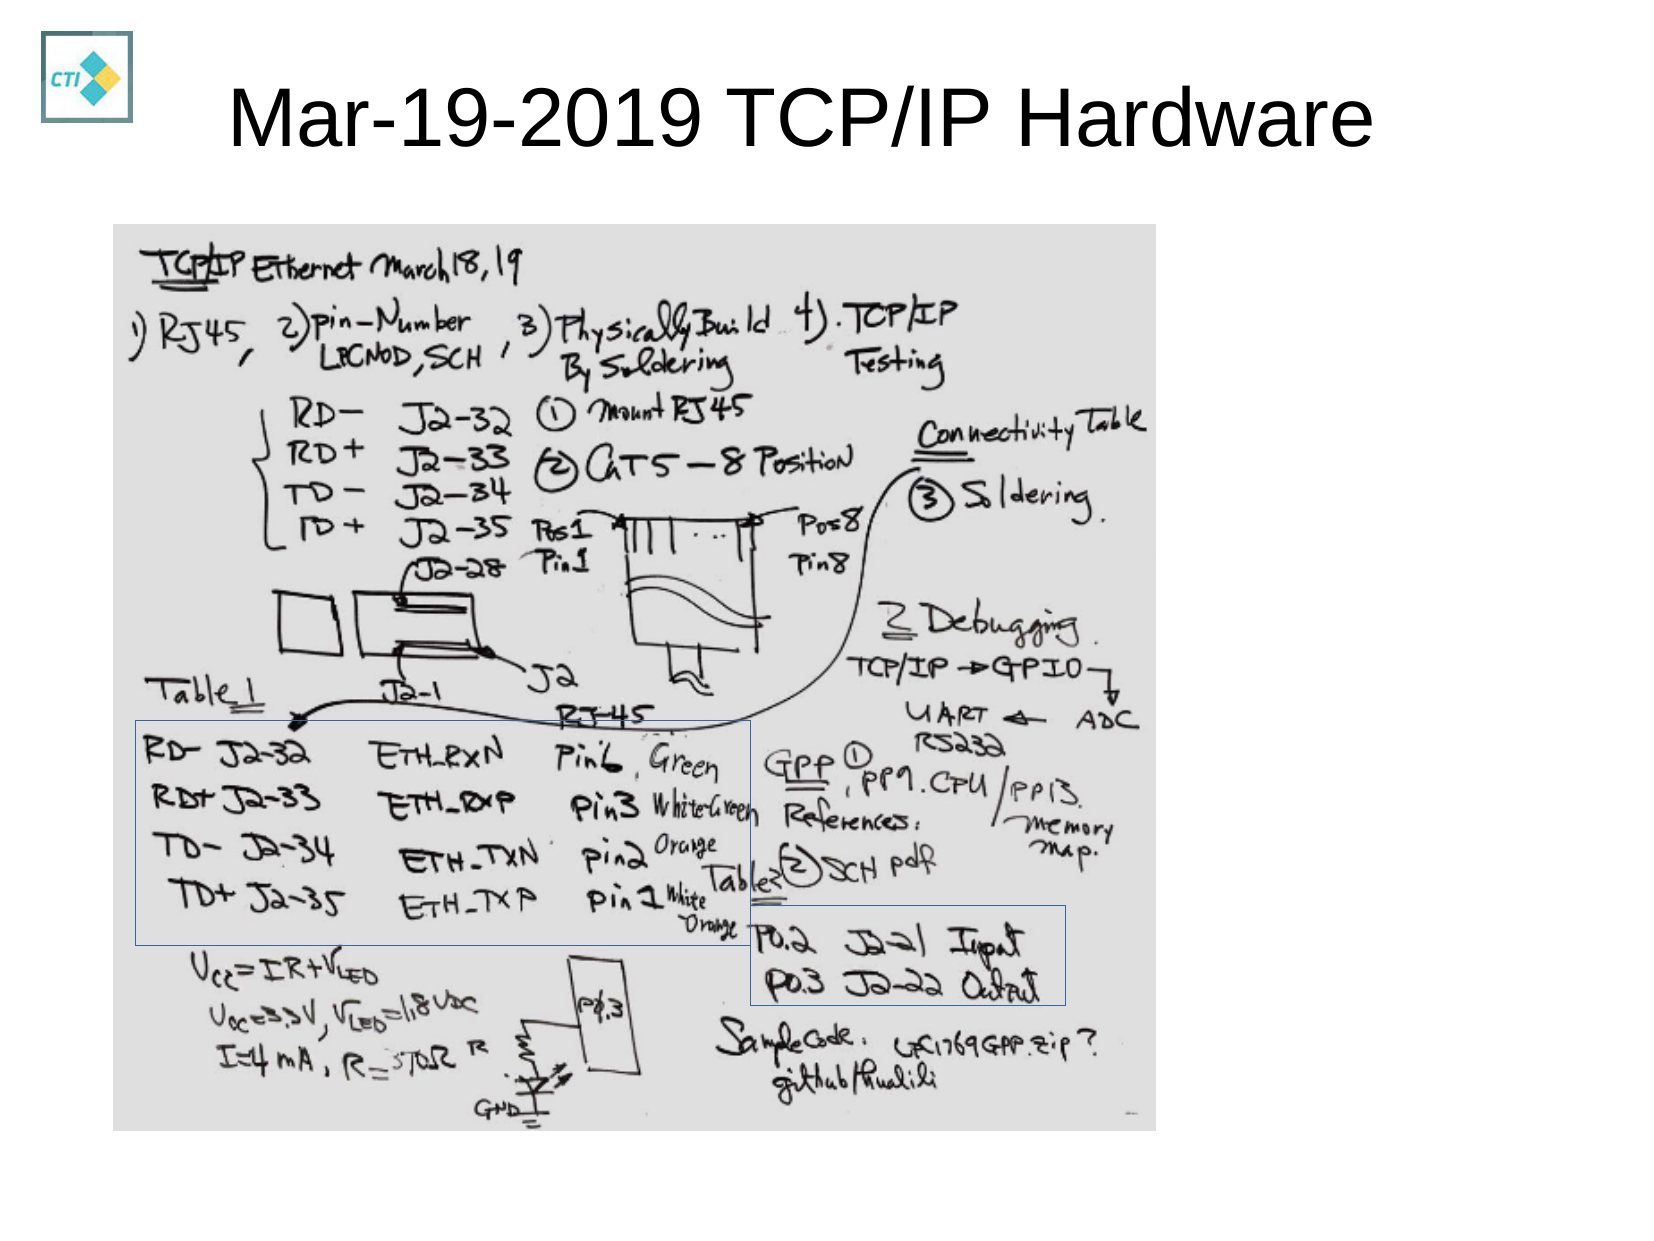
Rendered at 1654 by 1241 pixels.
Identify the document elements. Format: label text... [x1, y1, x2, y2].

picture [41, 31, 133, 123]
picture [113, 224, 1156, 1131]
text_box Mar-19-2019 TCP/IP Hardware [82, 49, 1568, 182]
